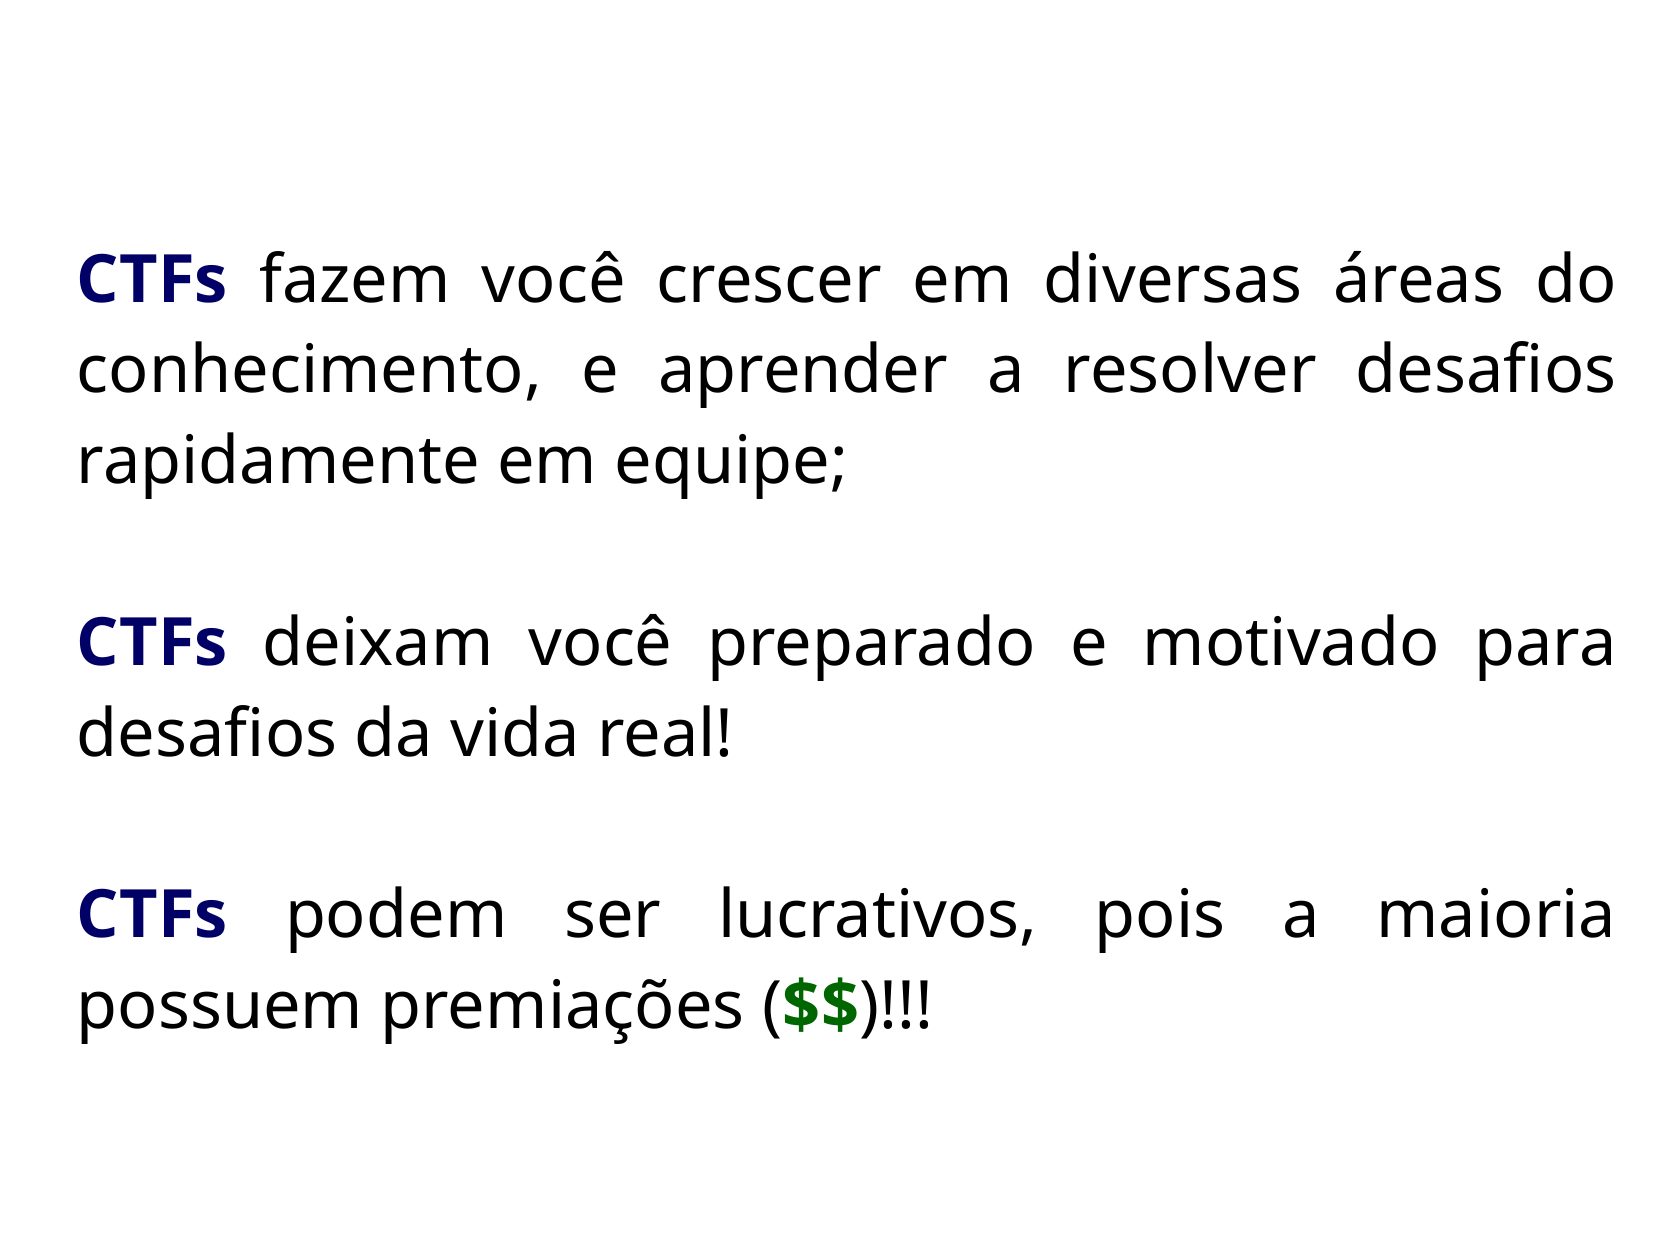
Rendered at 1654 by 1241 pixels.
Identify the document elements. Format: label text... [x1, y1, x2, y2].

subtitle CTFs fazem você crescer em diversas áreas do conhecimento, e aprender a resolver desafios rapidamente em equipe; CTFs deixam você preparado e motivado para desafios da vida real! CTFs podem ser lucrativos, pois a maioria possuem premiações ($$)!!! [76, 0, 1619, 1227]
